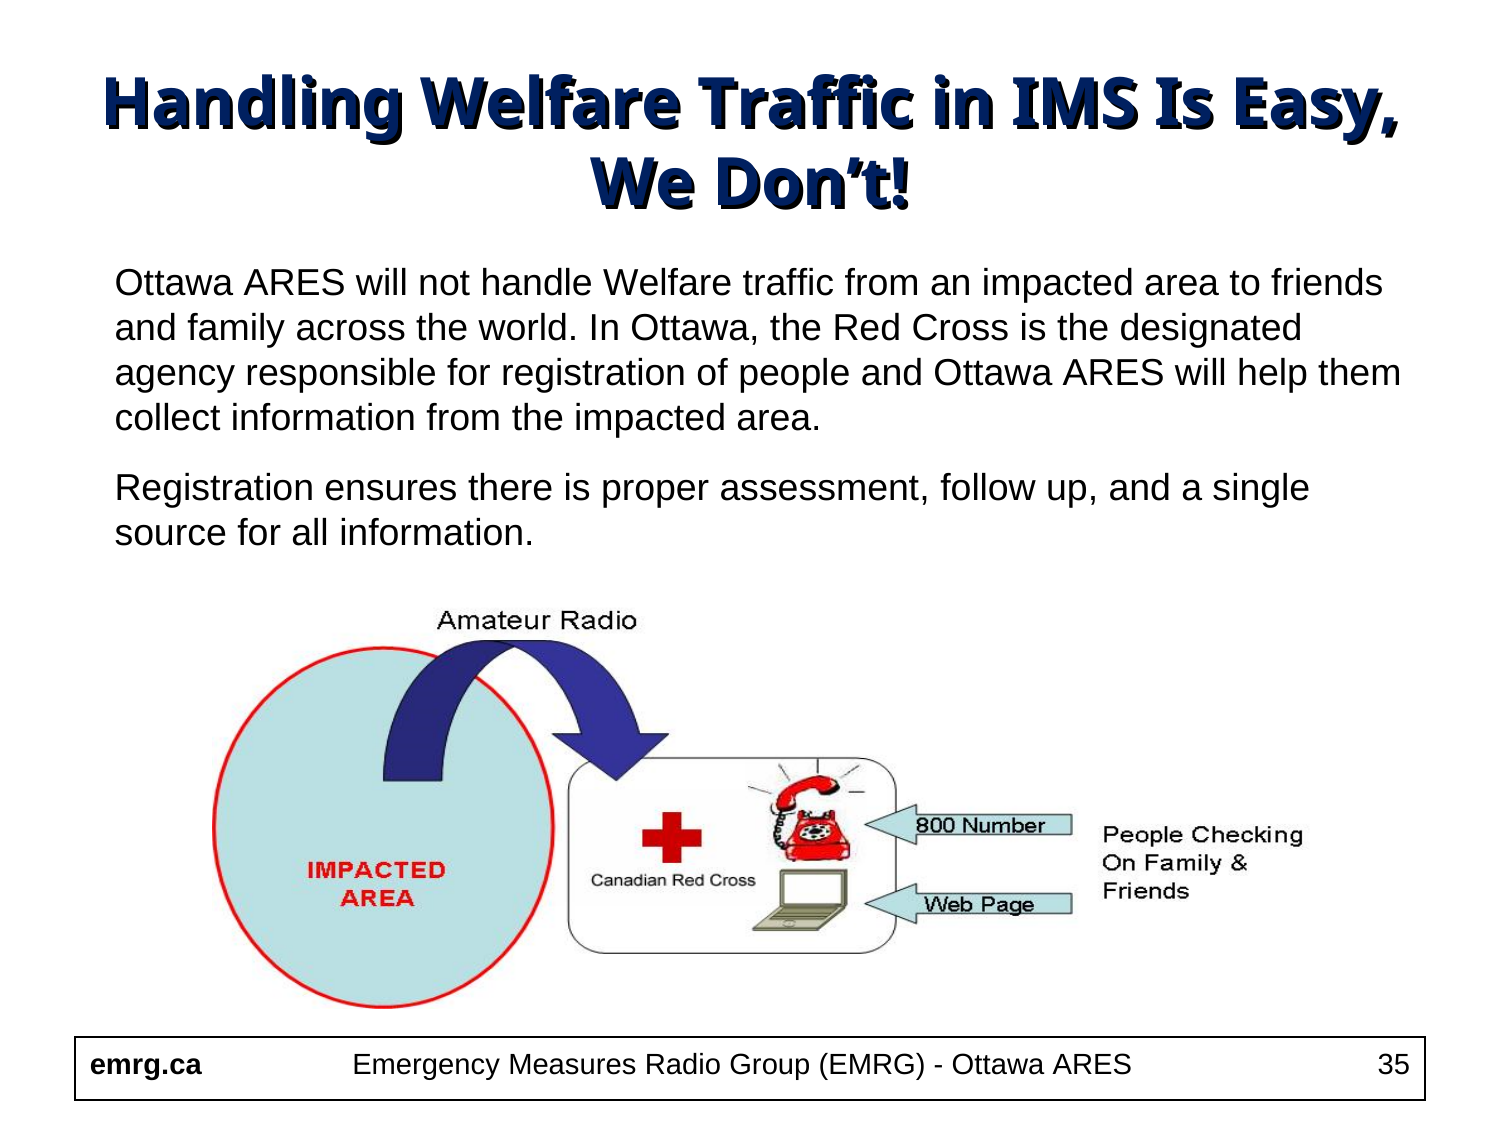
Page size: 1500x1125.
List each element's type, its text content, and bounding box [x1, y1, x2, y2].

title Handling Welfare Traffic in IMS Is Easy, We Don’t! [75, 45, 1426, 233]
text_box <number> [1246, 1037, 1426, 1103]
text_box Emergency Measures Radio Group (EMRG) - Ottawa ARES [247, 1037, 1238, 1103]
picture [212, 599, 1326, 1009]
text_box Ottawa ARES will not handle Welfare traffic from an impacted area to friends and family across the world. In Ottawa, the Red Cross is the designated agency responsible for registration of people and Ottawa ARES will help them collect information from the impacted area. Registration ensures there is proper assessment, follow up, and a single source for all information. [99, 249, 1426, 561]
